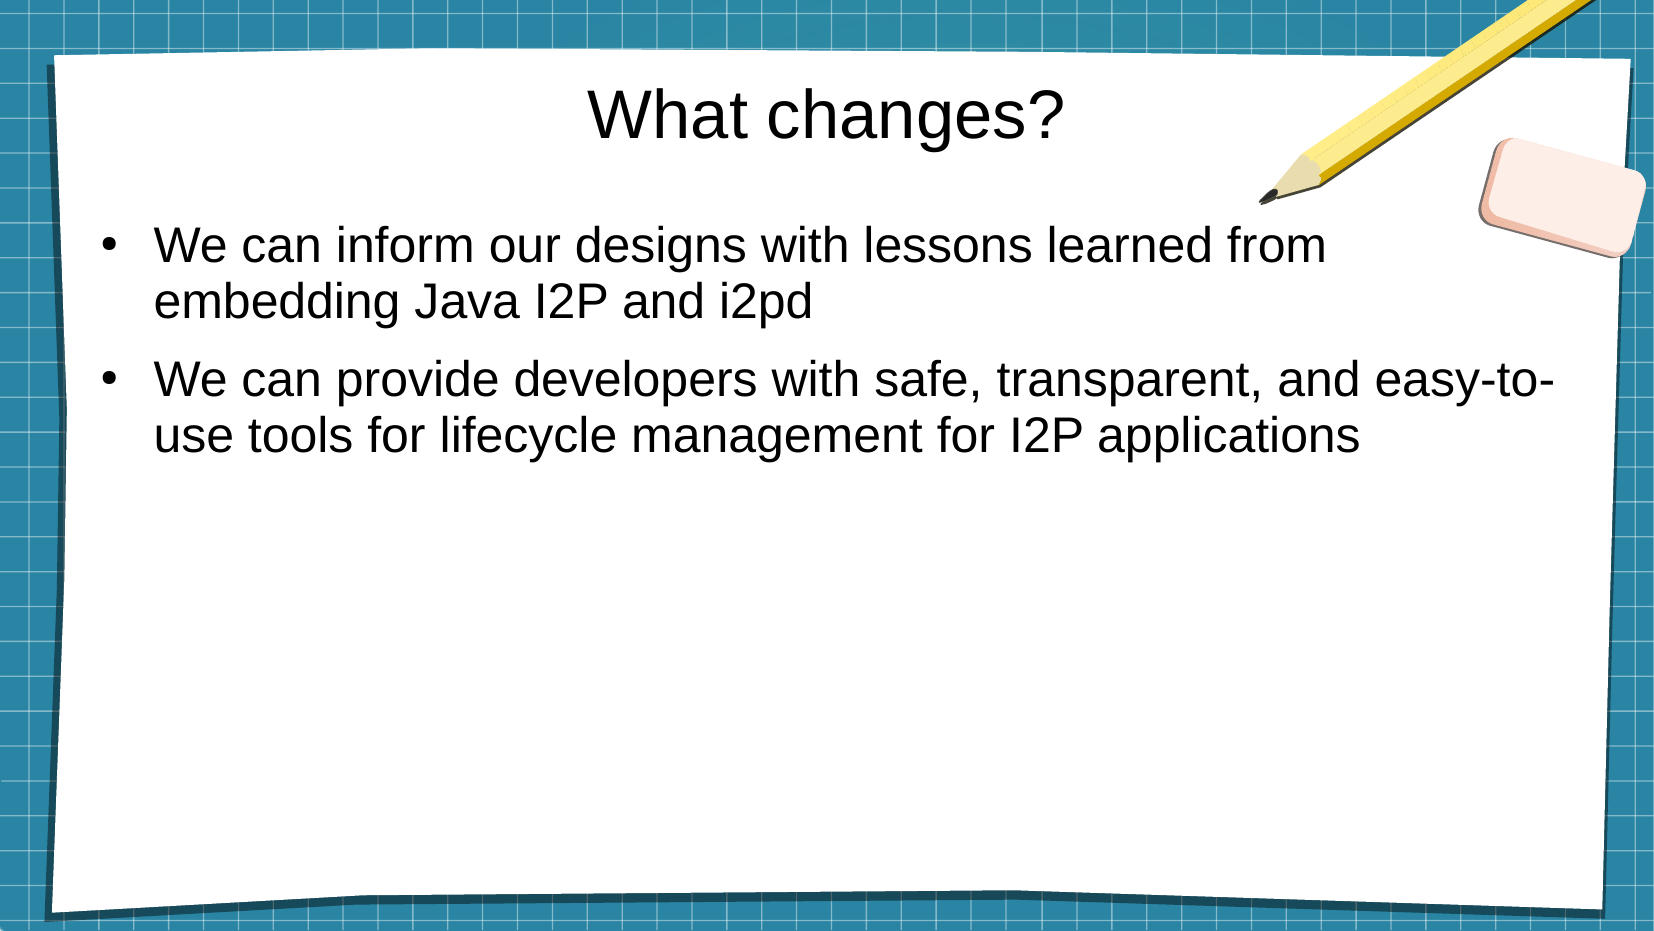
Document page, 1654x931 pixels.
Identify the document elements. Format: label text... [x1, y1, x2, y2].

title What changes? [82, 37, 1571, 193]
list We can inform our designs with lessons learned from embedding Java I2P and i2pd We can provide developers with safe, transparent, and easy-to-use tools for lifecycle management for I2P applications [82, 217, 1571, 758]
